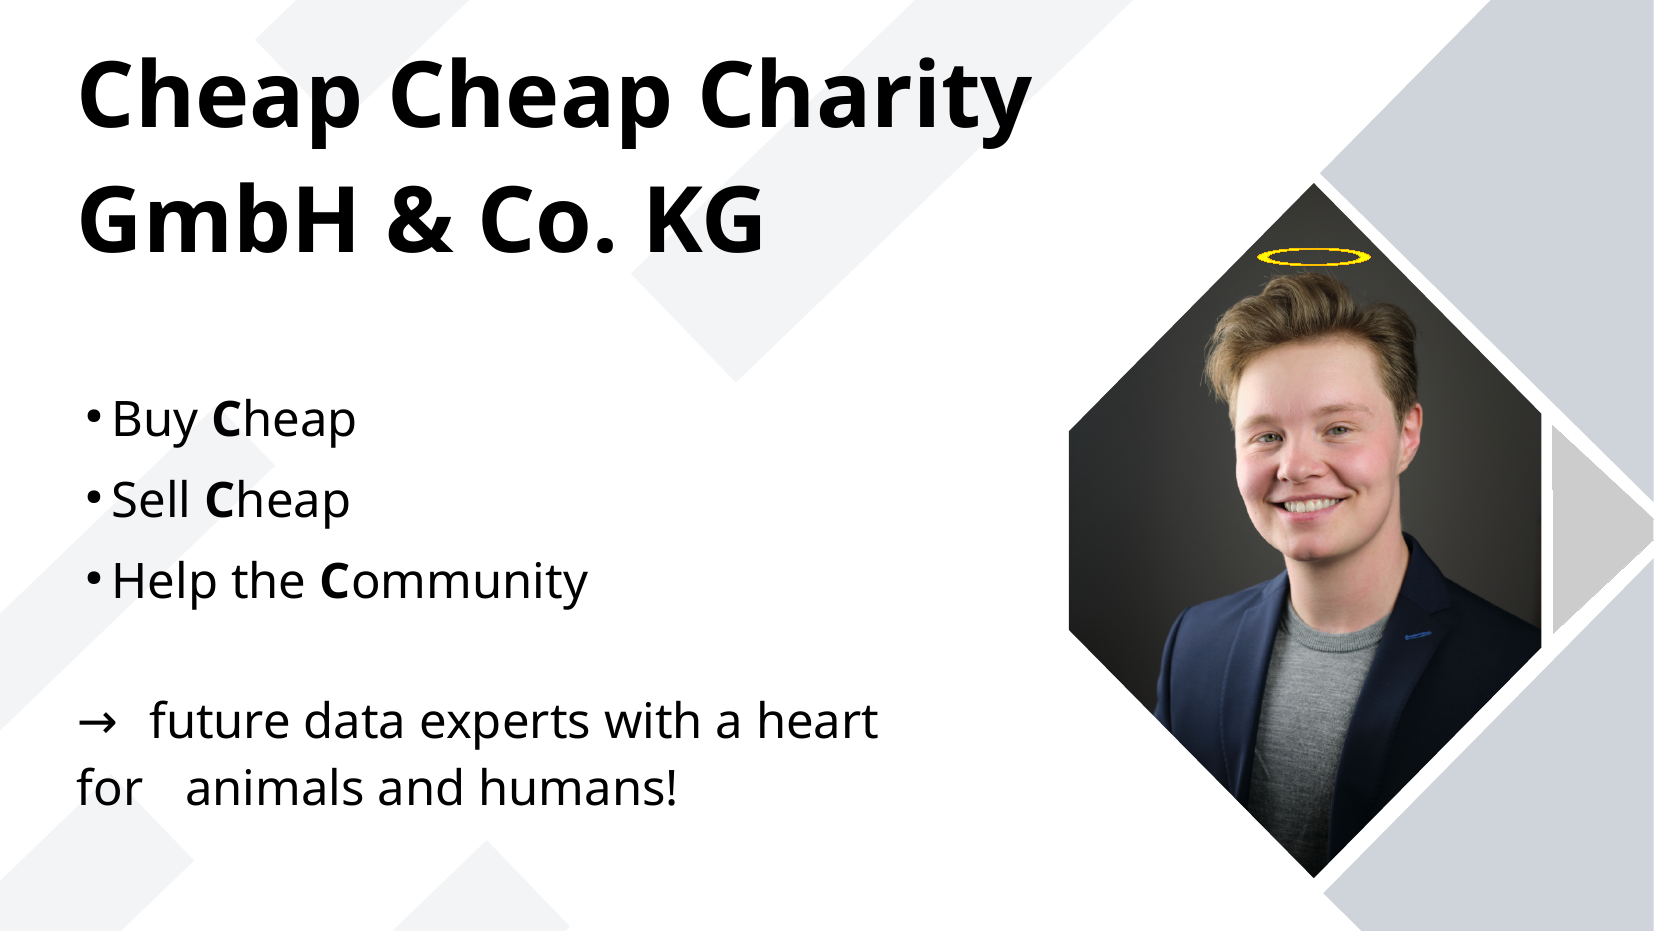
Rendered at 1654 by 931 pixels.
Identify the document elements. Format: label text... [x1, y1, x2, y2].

list Buy Cheap Sell Cheap Help the Community → future data experts with a heart for animals and humans! [76, 383, 886, 835]
text_box [1068, 183, 1542, 879]
title Cheap Cheap Charity GmbH & Co. KG [76, 29, 1565, 280]
text_box [1552, 425, 1654, 634]
